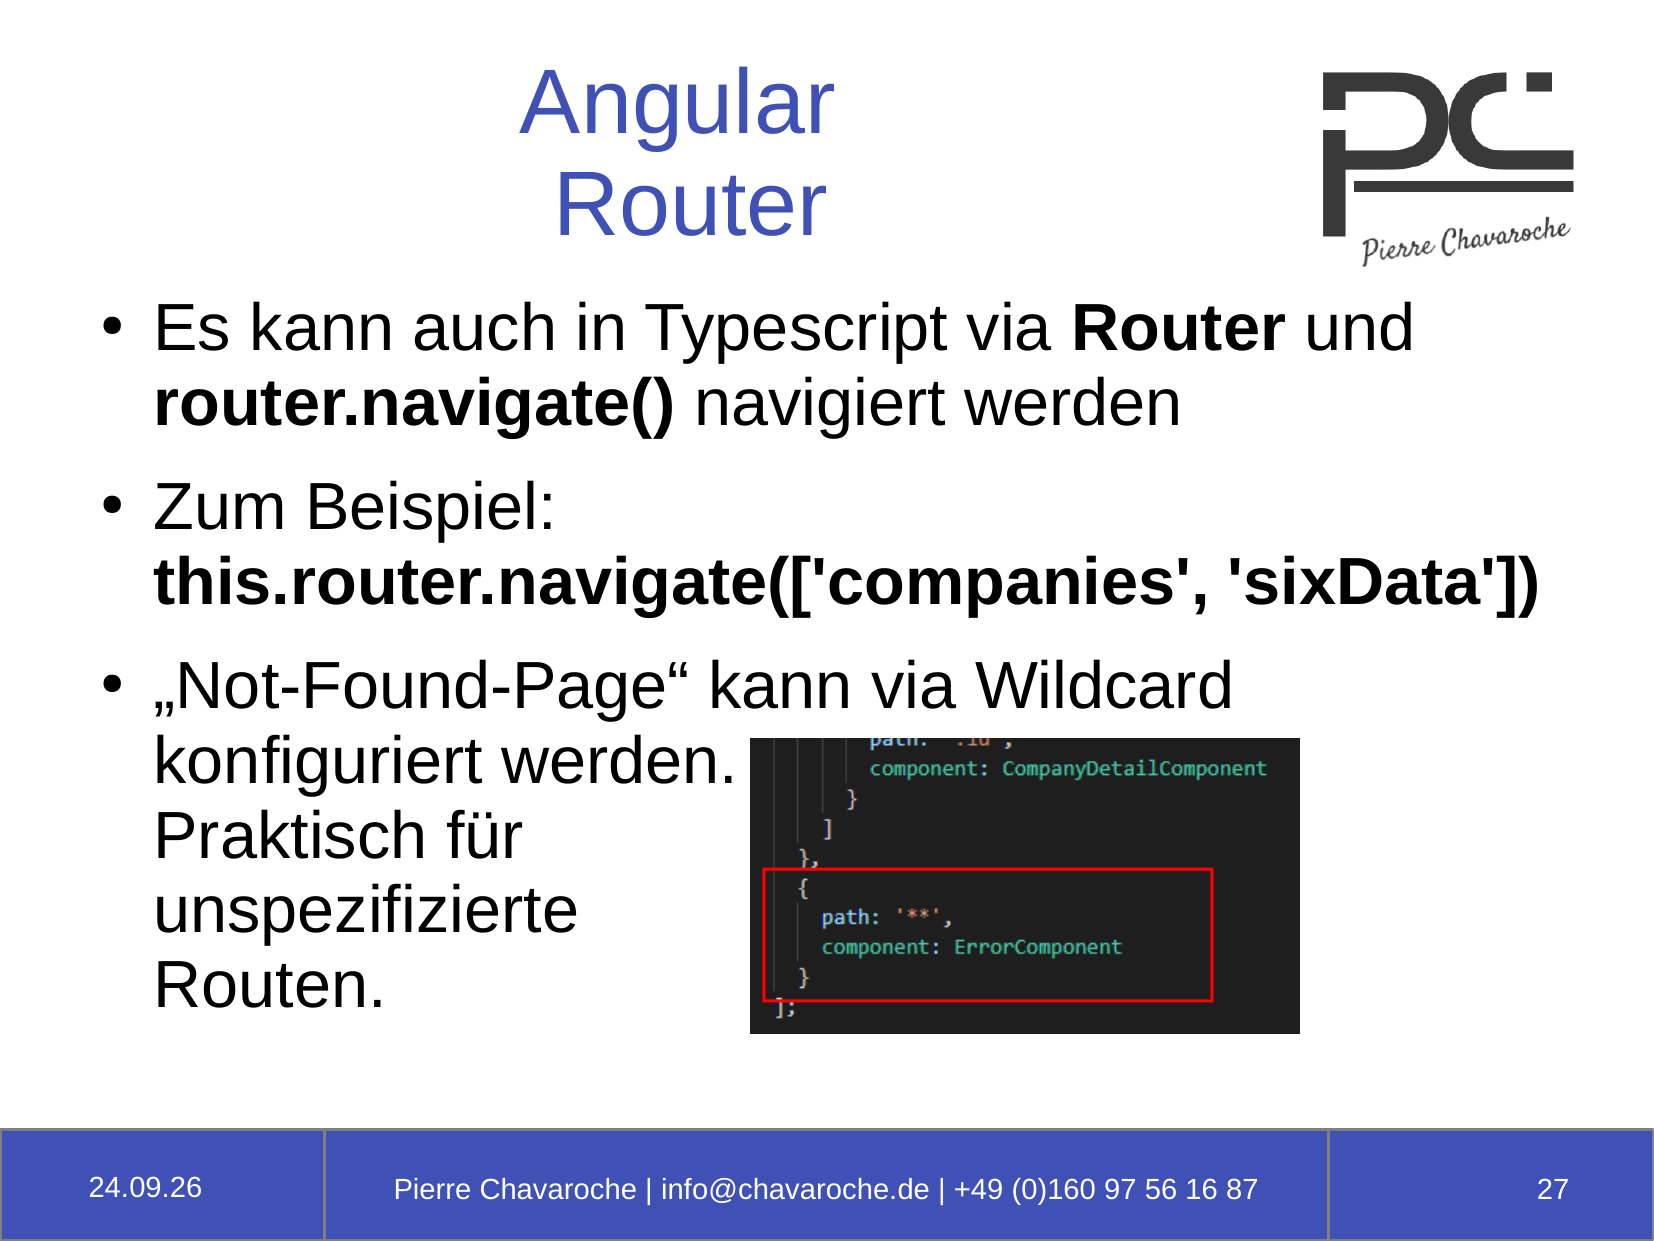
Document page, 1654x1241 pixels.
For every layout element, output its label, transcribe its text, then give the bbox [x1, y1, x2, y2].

picture [1307, 29, 1589, 311]
picture [750, 738, 1300, 1034]
title Angular Router [82, 49, 1300, 257]
list Es kann auch in Typescript via Router und router.navigate() navigiert werden Zum Beispiel: this.router.navigate(['companies', 'sixData']) „Not-Found-Page“ kann via Wildcard konfiguriert werden. Praktisch für unspezifizierte Routen. [82, 290, 1571, 1109]
